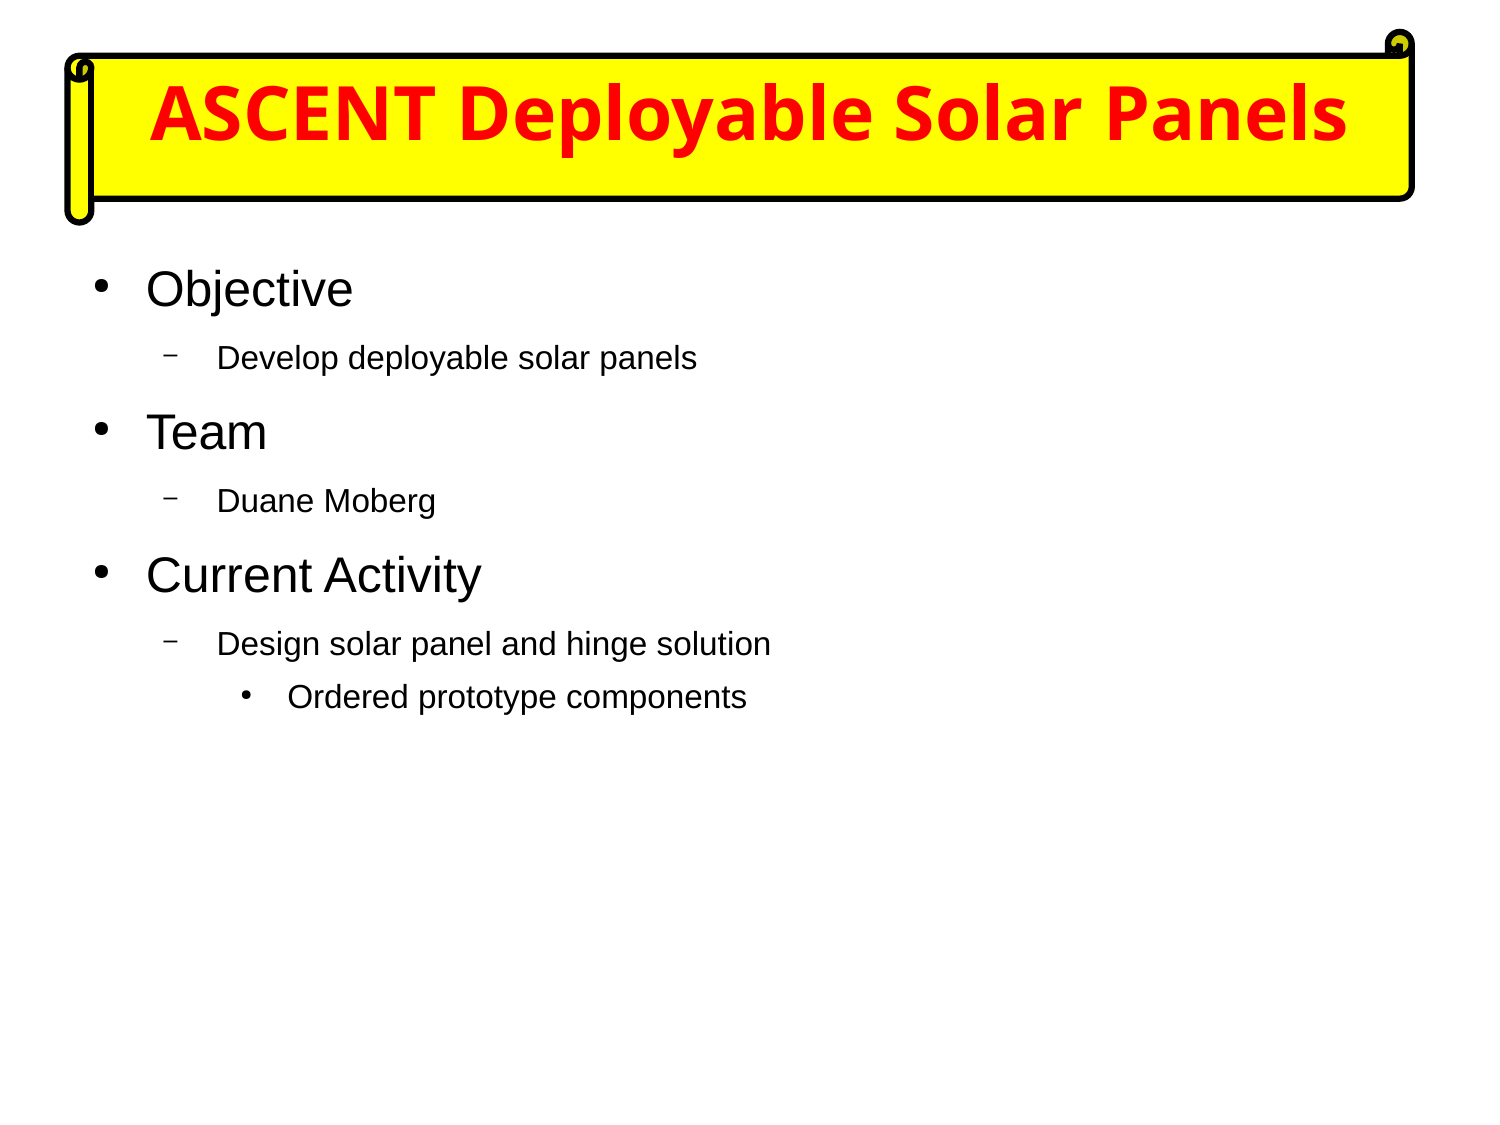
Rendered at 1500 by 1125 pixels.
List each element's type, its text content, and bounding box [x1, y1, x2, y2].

list Objective Develop deployable solar panels Team Duane Moberg Current Activity Design solar panel and hinge solution Ordered prototype components [75, 263, 1425, 916]
text_box [67, 164, 1412, 223]
text_box [72, 31, 1412, 58]
text_box ASCENT Deployable Solar Panels [0, 58, 1500, 164]
